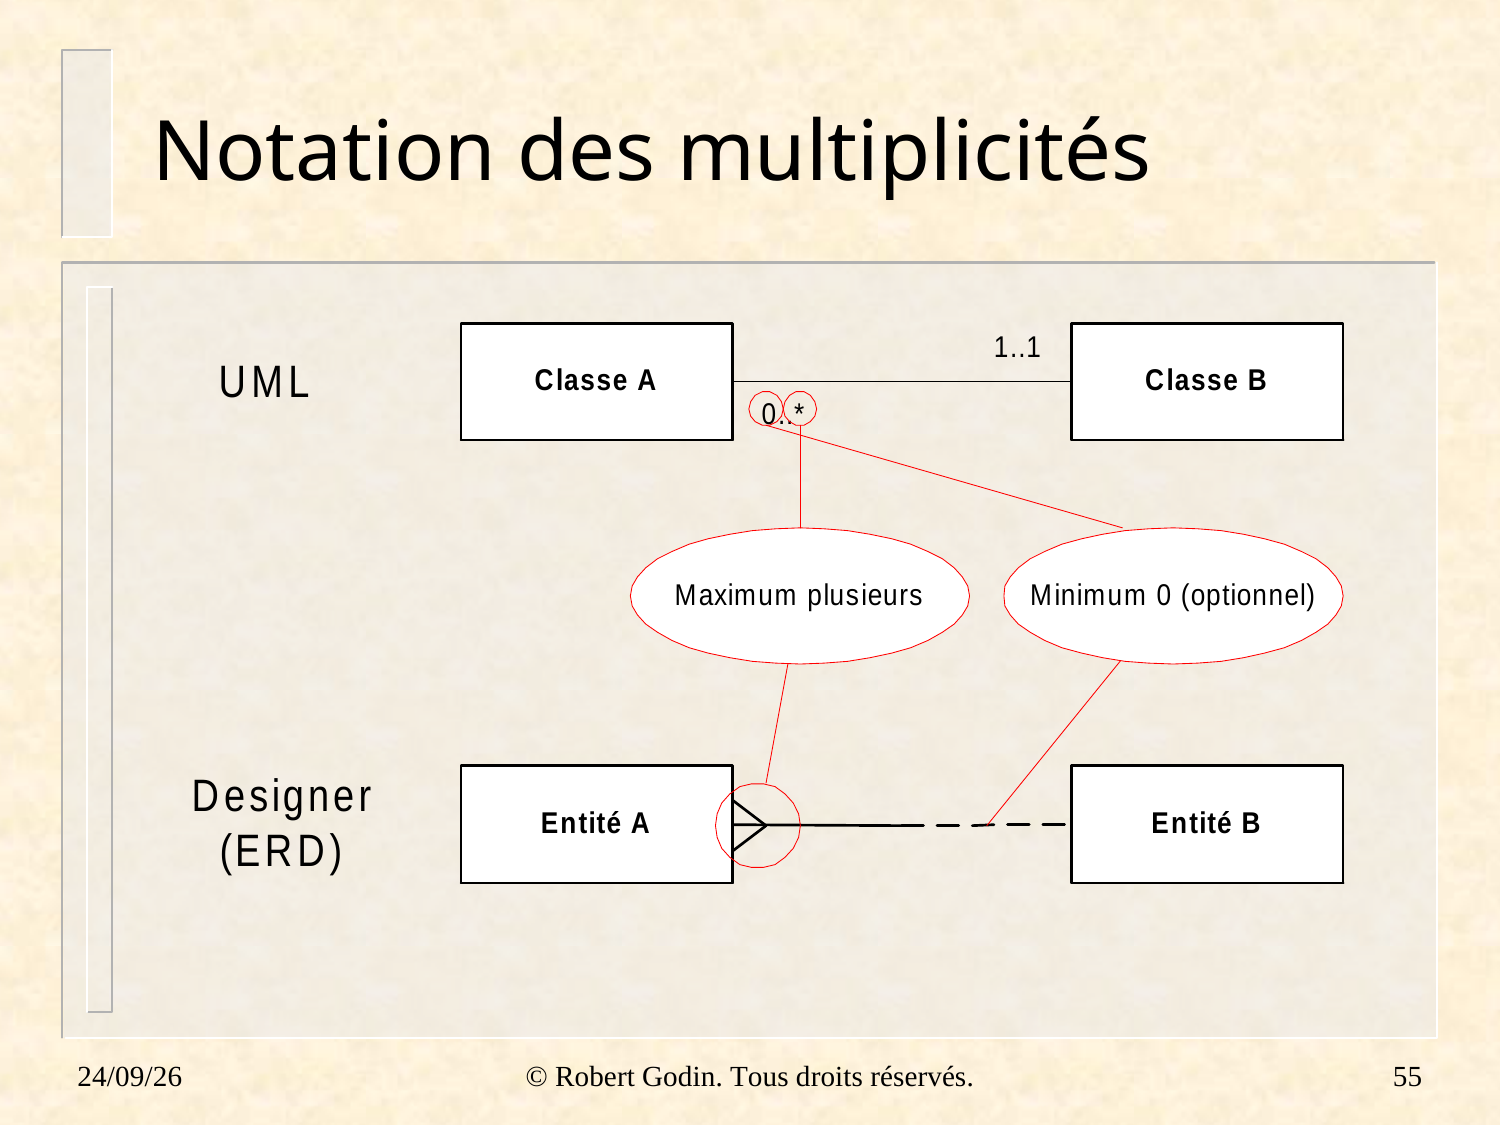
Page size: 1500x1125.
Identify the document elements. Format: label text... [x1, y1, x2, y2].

text_box © Robert Godin. Tous droits réservés. [512, 1037, 988, 1113]
title Notation des multiplicités [137, 56, 1413, 238]
chart [150, 299, 1413, 900]
text_box 31/05/21 [62, 1037, 376, 1113]
picture [0, 0, 1500, 1125]
text_box <number> [1125, 1037, 1438, 1113]
